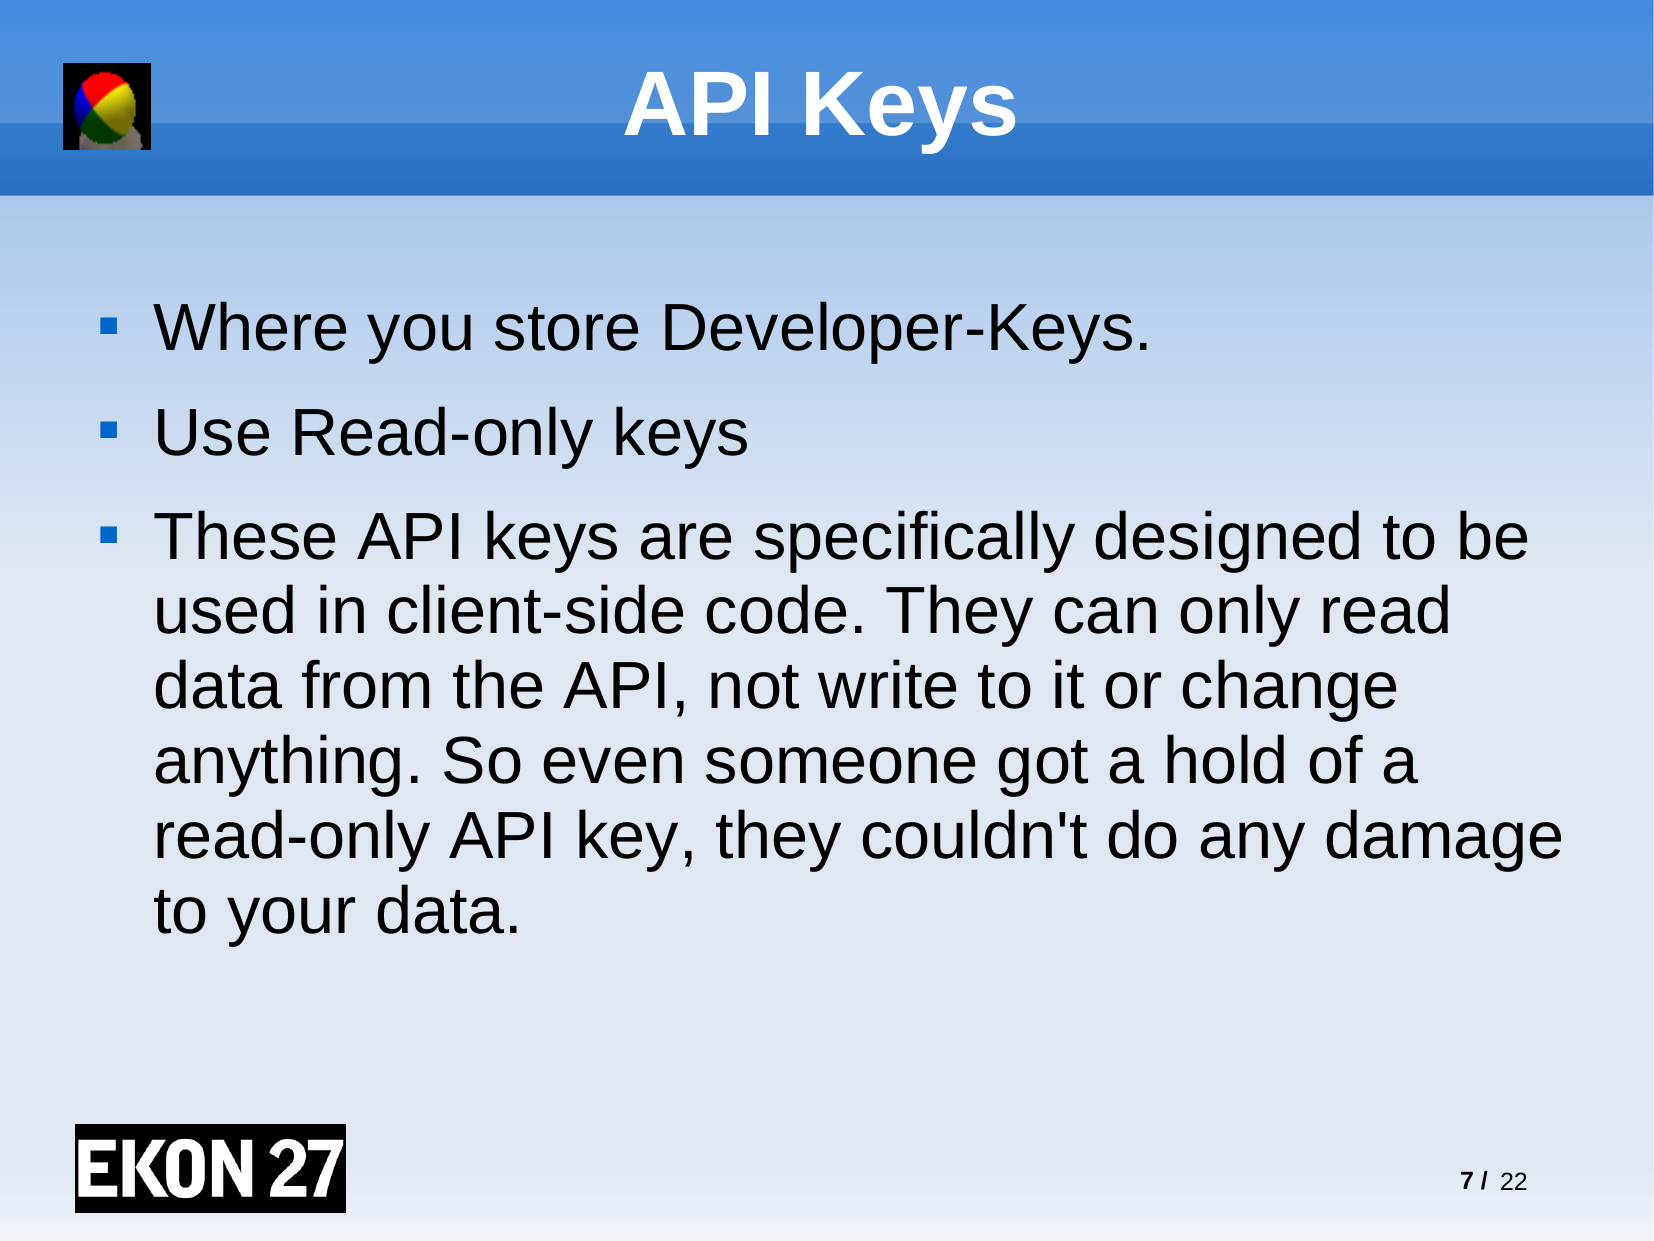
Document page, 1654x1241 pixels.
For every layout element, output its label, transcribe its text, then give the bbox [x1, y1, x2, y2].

picture [0, 0, 1654, 1241]
title API Keys [76, 0, 1565, 208]
list Where you store Developer-Keys. Use Read-only keys These API keys are specifically designed to be used in client-side code. They can only read data from the API, not write to it or change anything. So even someone got a hold of a read-only API key, they couldn't do any damage to your data. [82, 290, 1571, 1094]
